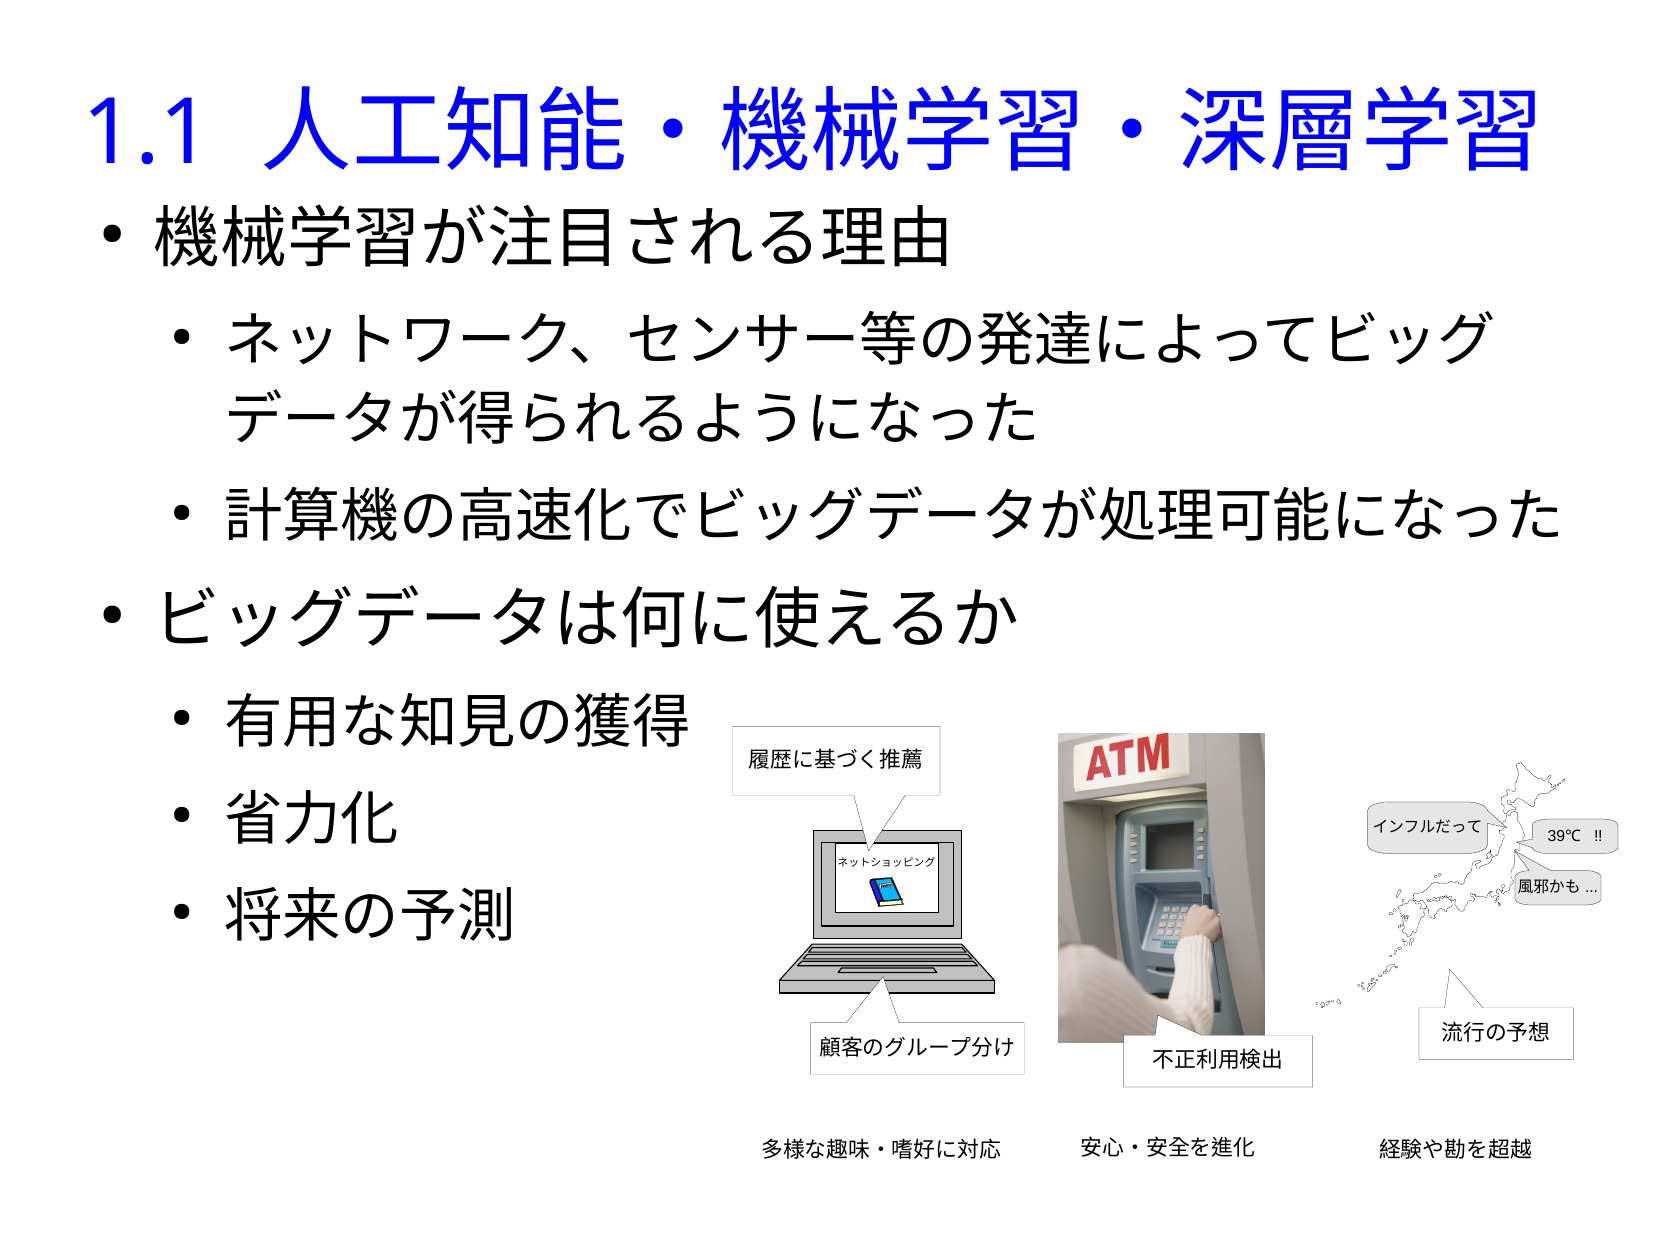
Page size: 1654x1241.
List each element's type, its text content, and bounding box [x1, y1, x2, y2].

list 機械学習が注目される理由 ネットワーク、センサー等の発達によってビッグデータが得られるようになった 計算機の高速化でビッグデータが処理可能になった ビッグデータは何に使えるか 有用な知見の獲得 省力化 将来の予測 [82, 189, 1571, 1095]
title 1.1 人工知能・機械学習・深層学習 [82, 22, 1595, 247]
picture [732, 726, 1619, 1185]
